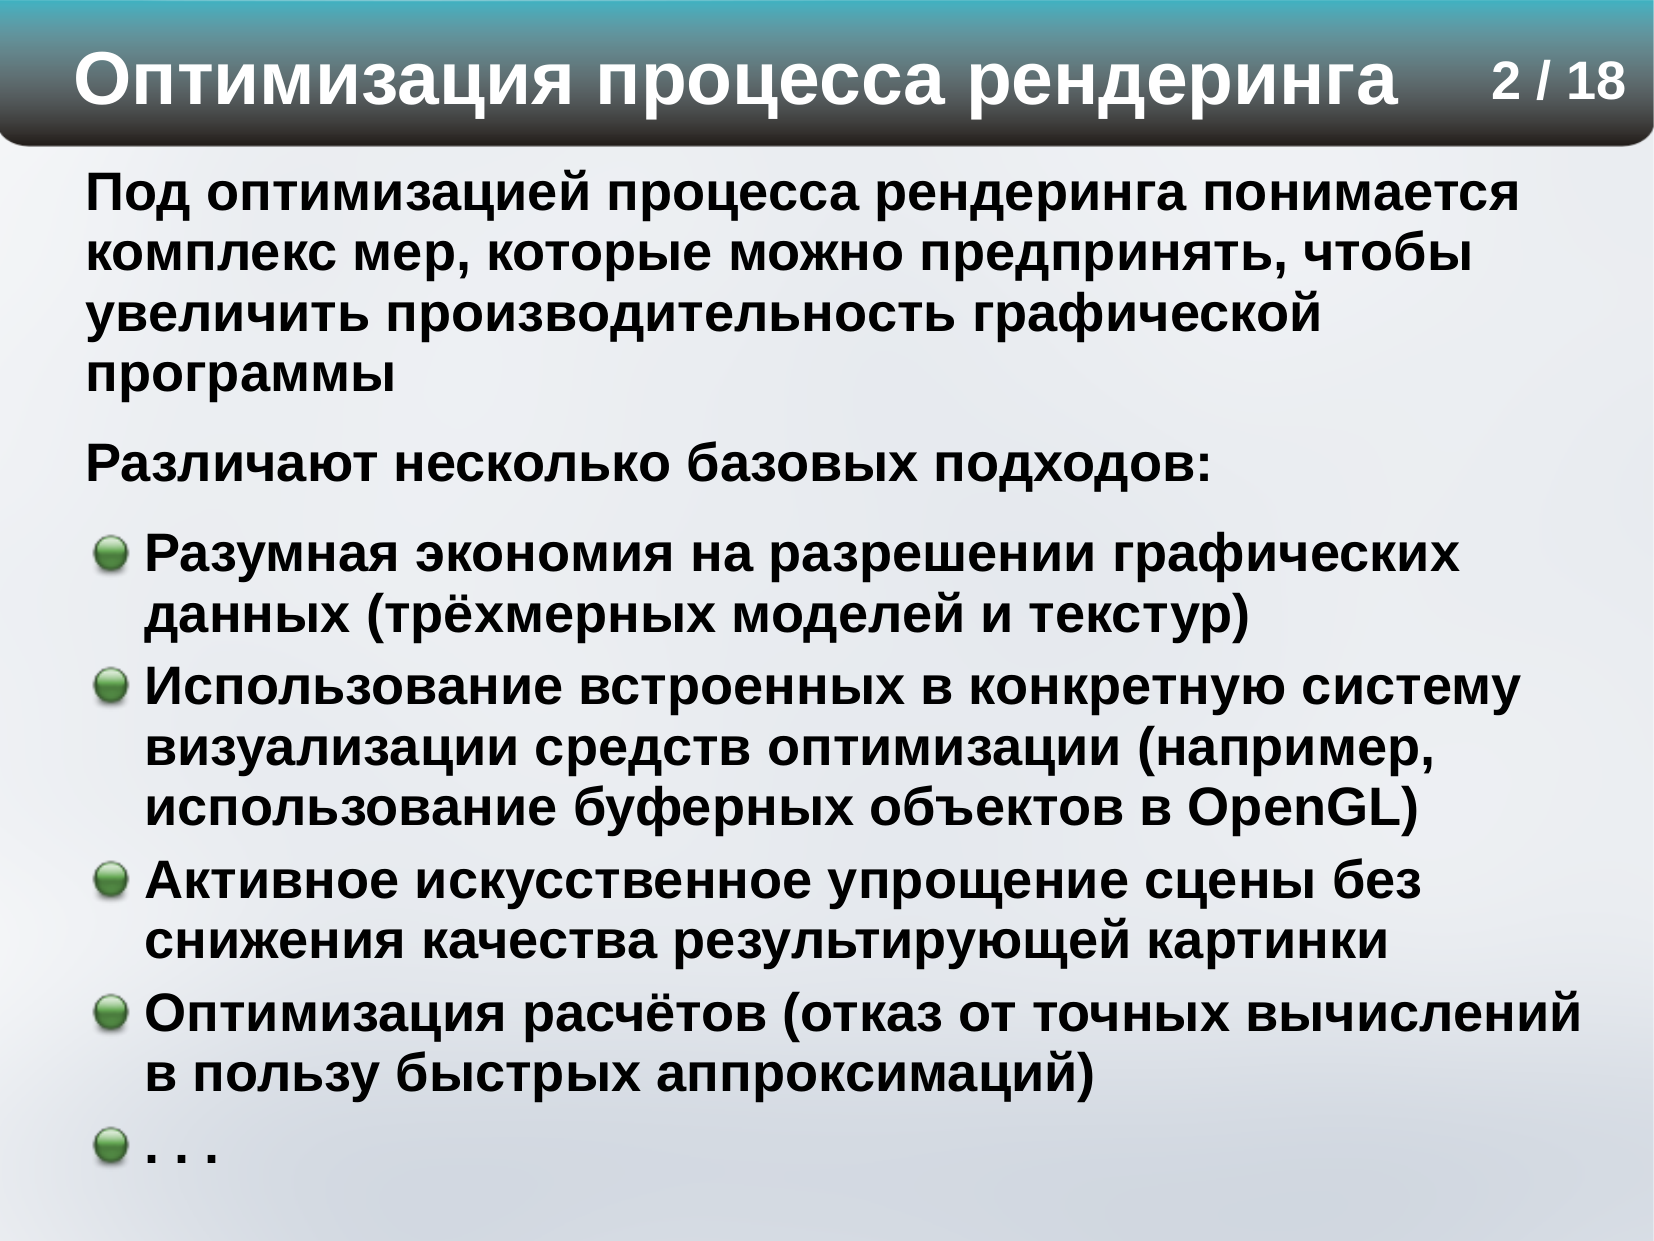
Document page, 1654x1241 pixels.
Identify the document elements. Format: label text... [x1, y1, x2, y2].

text_box Оптимизация процесса рендеринга [59, 29, 1418, 129]
text_box <номер> / 18 [1476, 42, 1654, 179]
text_box Под оптимизацией процесса рендеринга понимается комплекс мер, которые можно предпринять, чтобы увеличить производительность графической программы Различают несколько базовых подходов: Разумная экономия на разрешении графических данных (трёхмерных моделей и текстур) Использование встроенных в конкретную систему визуализации средств оптимизации (например, использование буферных объектов в OpenGL) Активное искусственное упрощение сцены без снижения качества результирующей картинки Оптимизация расчётов (отказ от точных вычислений в пользу быстрых аппроксимаций) . . . [70, 153, 1625, 1183]
picture [0, 0, 1654, 1241]
